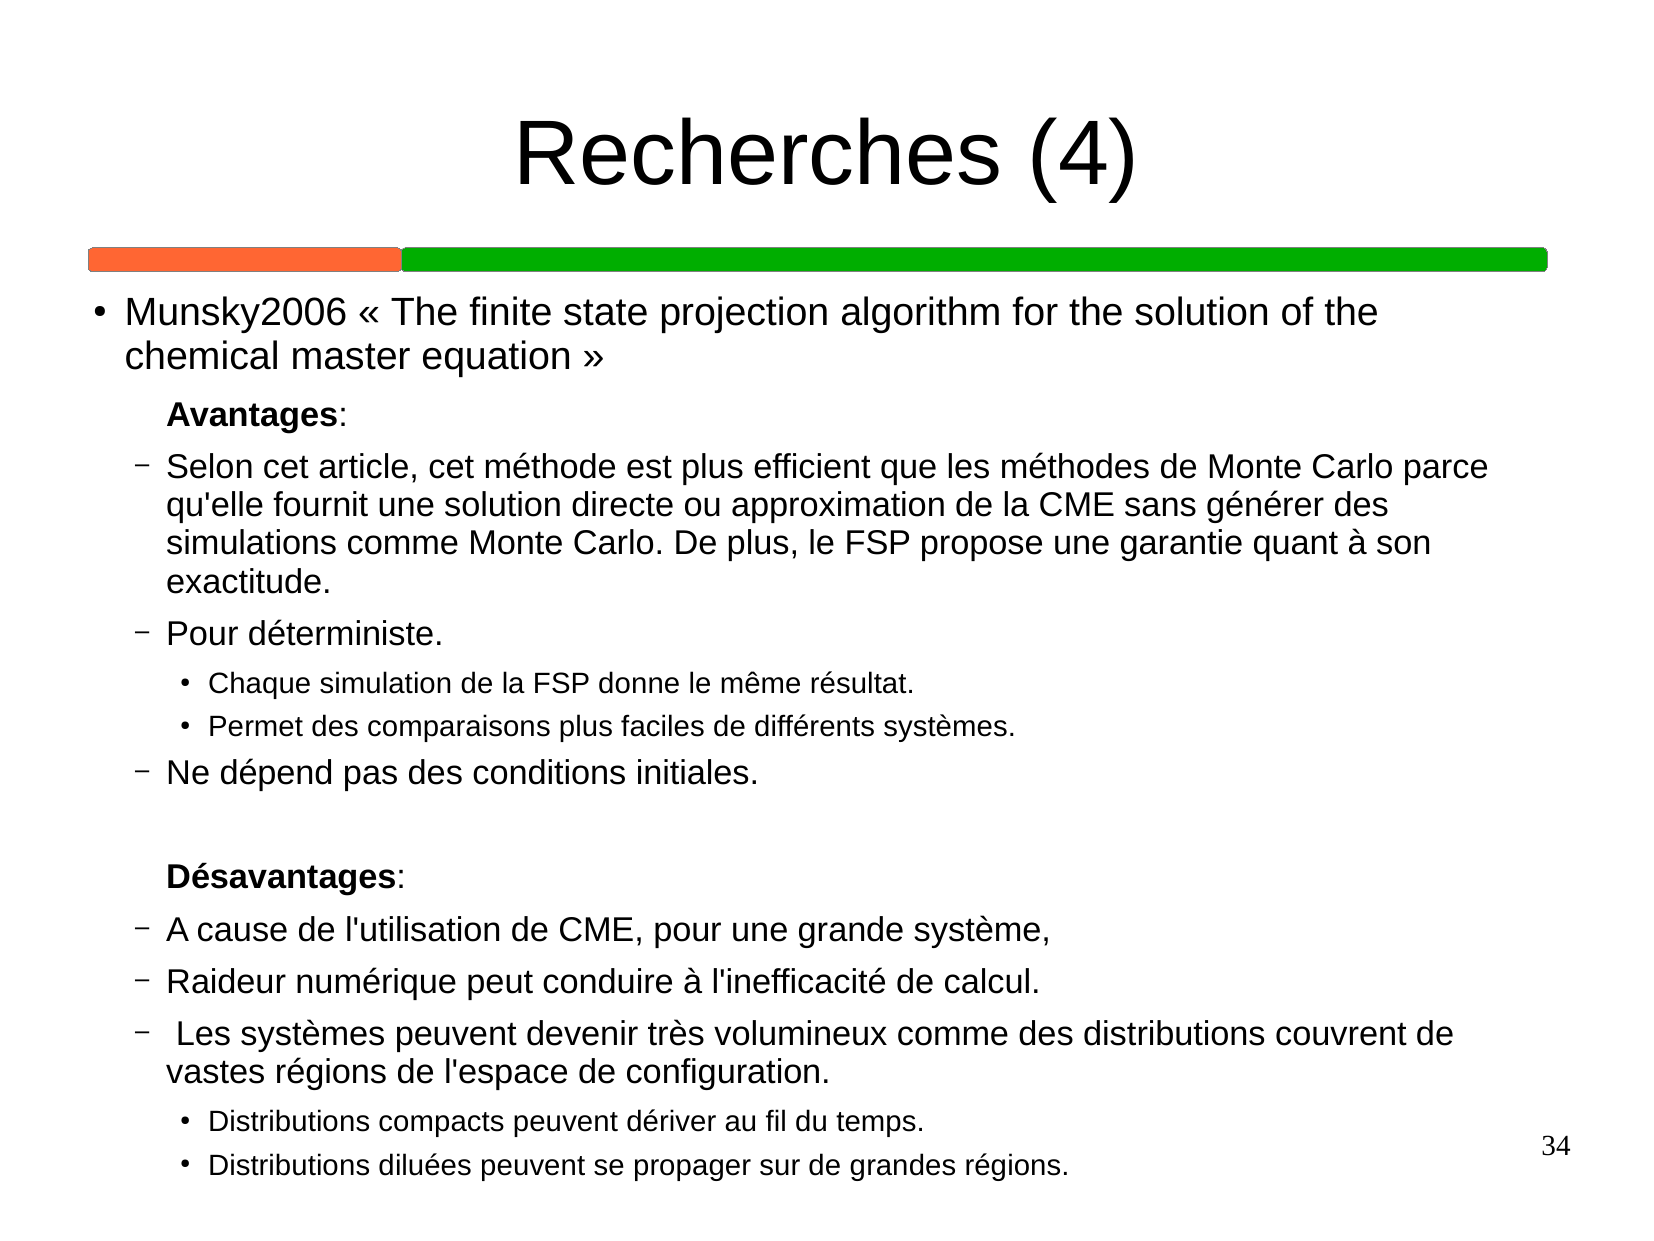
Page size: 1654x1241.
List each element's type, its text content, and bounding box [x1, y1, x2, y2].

list Munsky2006 « The finite state projection algorithm for the solution of the chemical master equation » Avantages: Selon cet article, cet méthode est plus efficient que les méthodes de Monte Carlo parce qu'elle fournit une solution directe ou approximation de la CME sans générer des simulations comme Monte Carlo. De plus, le FSP propose une garantie quant à son exactitude. Pour déterministe. Chaque simulation de la FSP donne le même résultat. Permet des comparaisons plus faciles de différents systèmes. Ne dépend pas des conditions initiales. Désavantages: A cause de l'utilisation de CME, pour une grande système, Raideur numérique peut conduire à l'inefficacité de calcul. Les systèmes peuvent devenir très volumineux comme des distributions couvrent de vastes régions de l'espace de configuration. Distributions compacts peuvent dériver au fil du temps. Distributions diluées peuvent se propager sur de grandes régions. [82, 290, 1538, 1193]
text_box [88, 247, 1548, 272]
title Recherches (4) [82, 49, 1571, 257]
